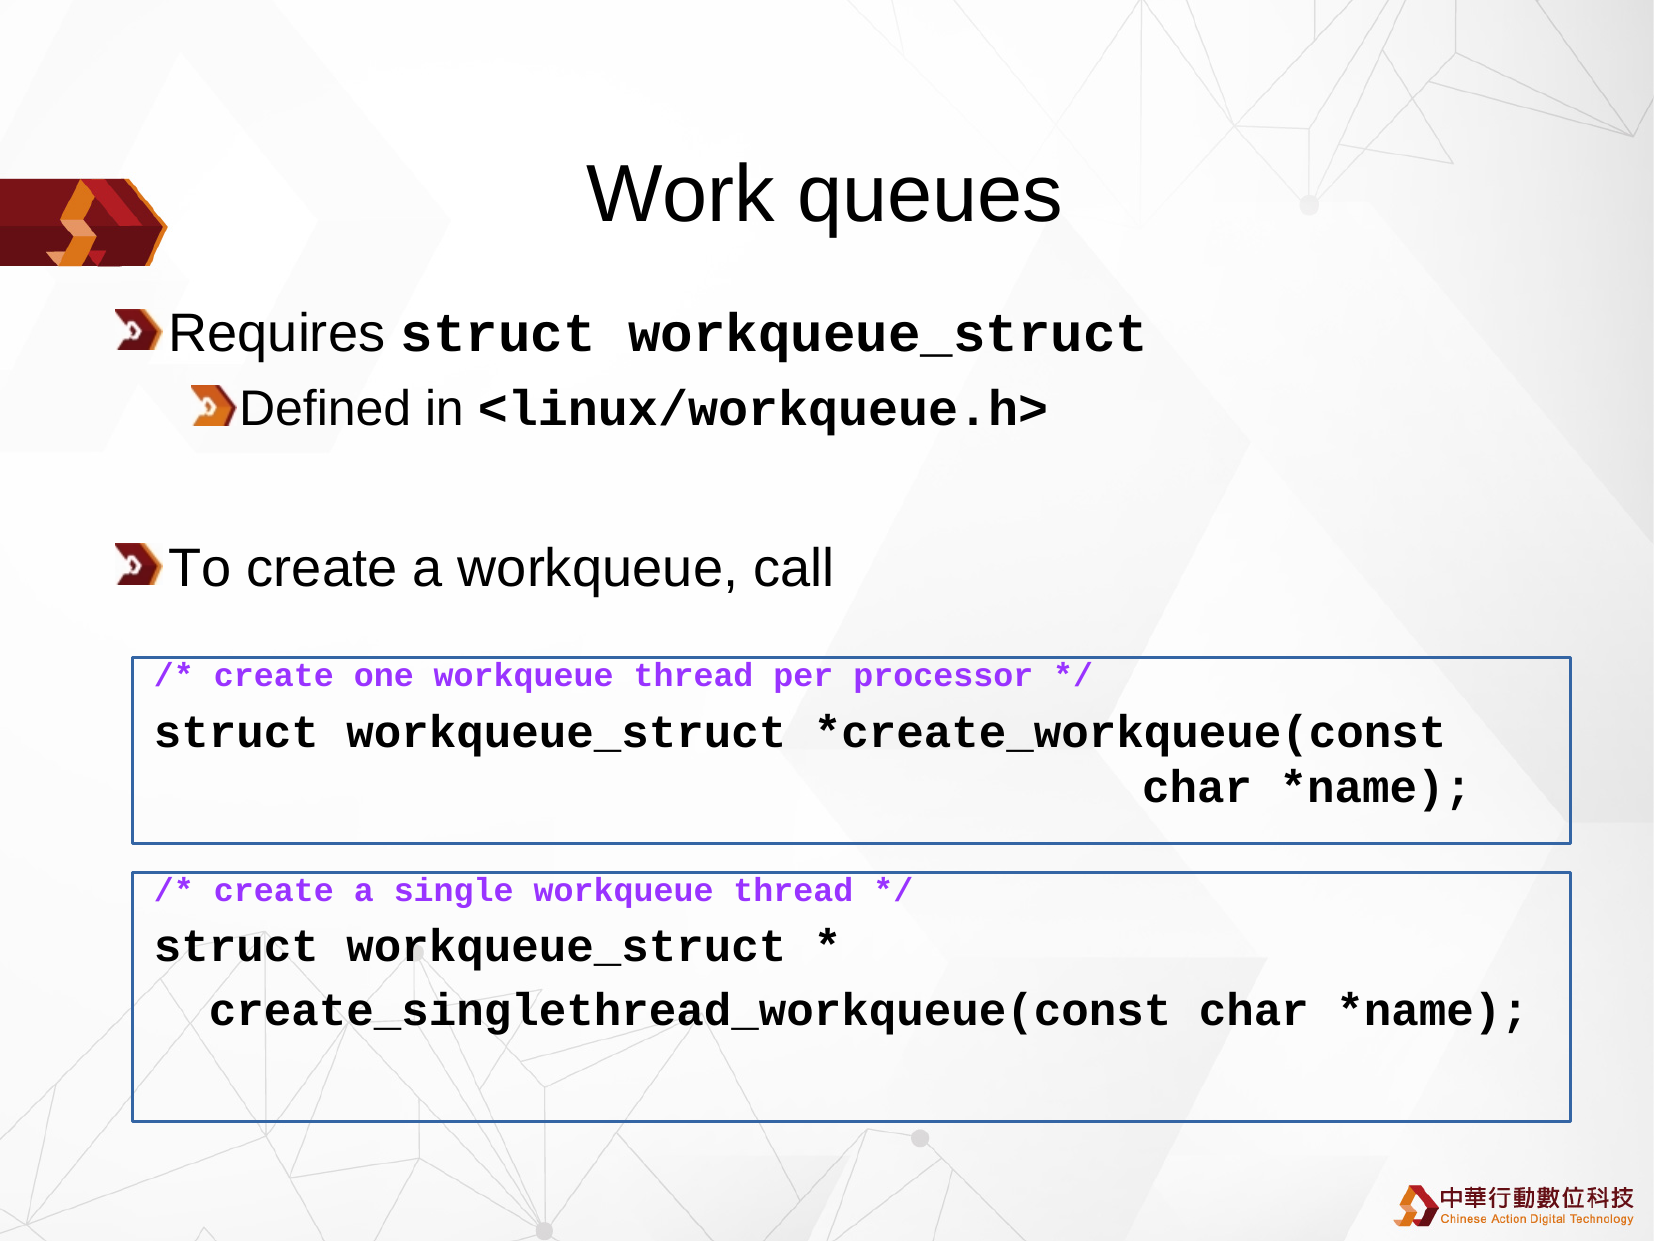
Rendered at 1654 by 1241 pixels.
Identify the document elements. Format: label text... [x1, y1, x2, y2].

list Requires struct workqueue_struct Defined in <linux/workqueue.h> To create a workqueue, call /* create one workqueue thread per processor */ struct workqueue_struct *create_workqueue(const char *name); /* create a single workqueue thread */ struct workqueue_struct * create_singlethread_workqueue(const char *name); [82, 289, 1571, 1109]
title Work queues [66, 132, 1555, 232]
picture [0, 0, 1654, 1241]
list Requires struct workqueue_struct Defined in <linux/workqueue.h> To create a workqueue, call /* create one workqueue thread per processor */ struct workqueue_struct *create_workqueue(const char *name); /* create a single workqueue thread */ struct workqueue_struct * create_singlethread_workqueue(const char *name); [134, 874, 1569, 1109]
list Requires struct workqueue_struct Defined in <linux/workqueue.h> To create a workqueue, call /* create one workqueue thread per processor */ struct workqueue_struct *create_workqueue(const char *name); /* create a single workqueue thread */ struct workqueue_struct * create_singlethread_workqueue(const char *name); [134, 659, 1569, 842]
